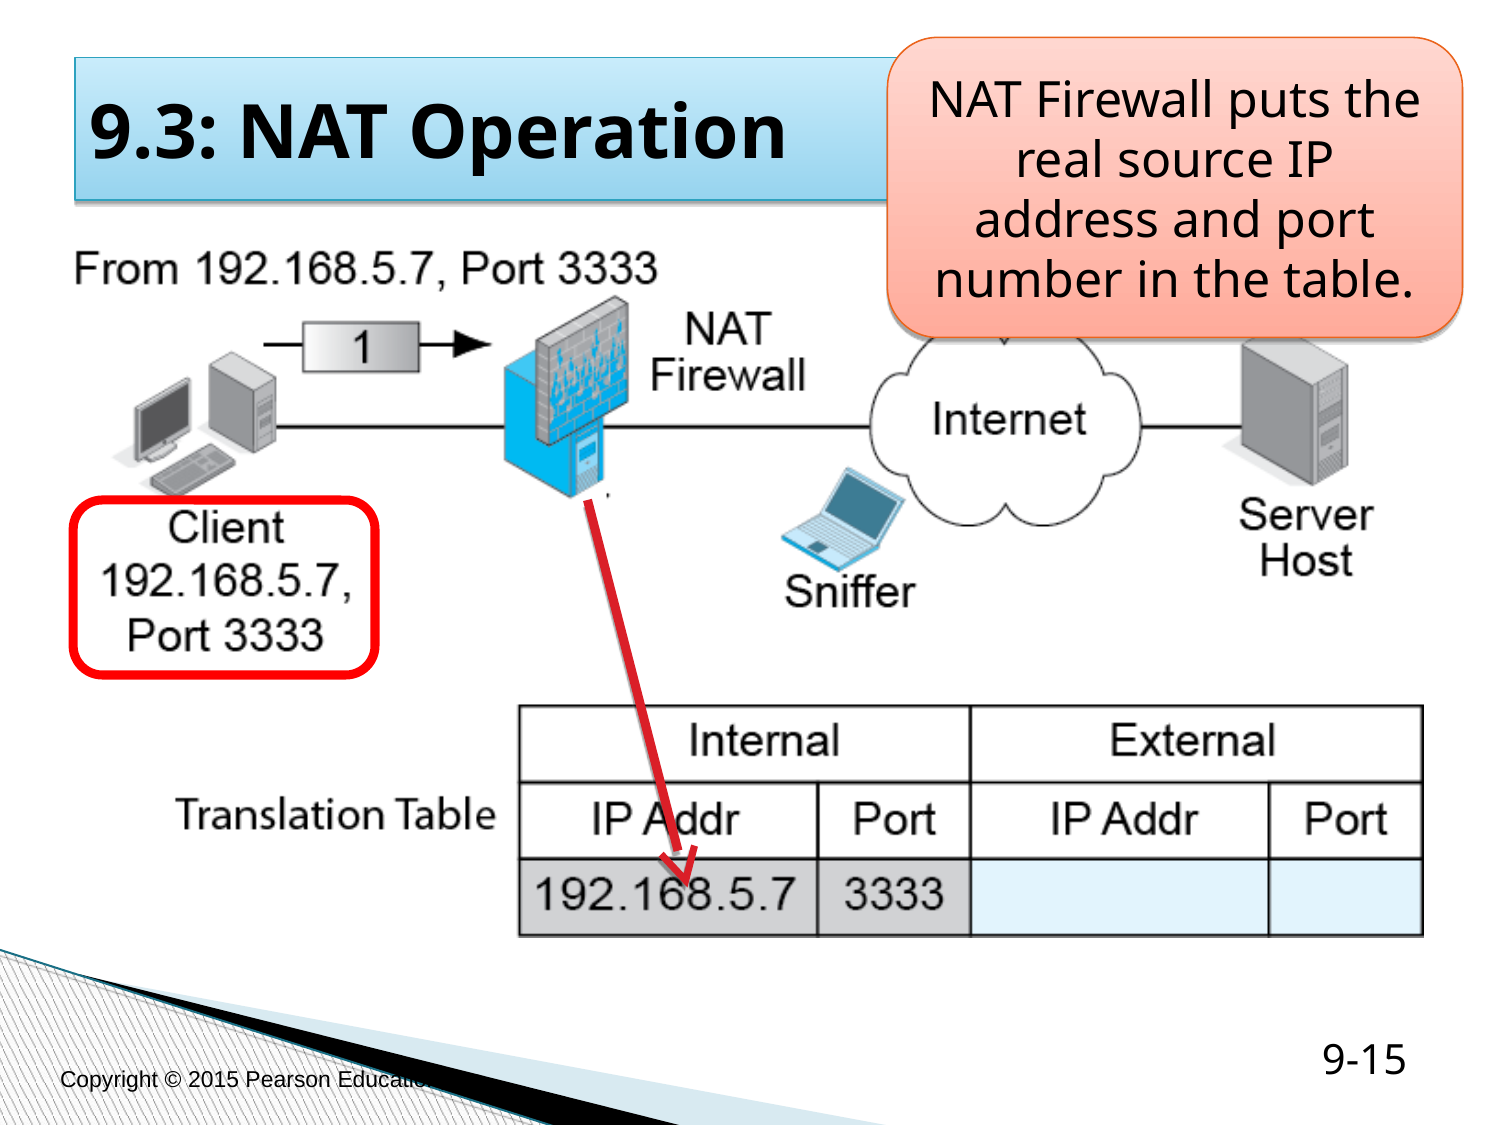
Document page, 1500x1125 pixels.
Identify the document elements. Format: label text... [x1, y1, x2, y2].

picture [73, 246, 1424, 938]
picture [78, 505, 370, 670]
footer Copyright © 2015 Pearson Education, Inc. [37, 1050, 513, 1100]
picture [0, 952, 543, 1125]
slide_number 9-<number> [1287, 1037, 1423, 1098]
text_box NAT Firewall puts the real source IP address and port number in the table. [887, 37, 1463, 338]
title 9.3: NAT Operation [75, 57, 897, 200]
